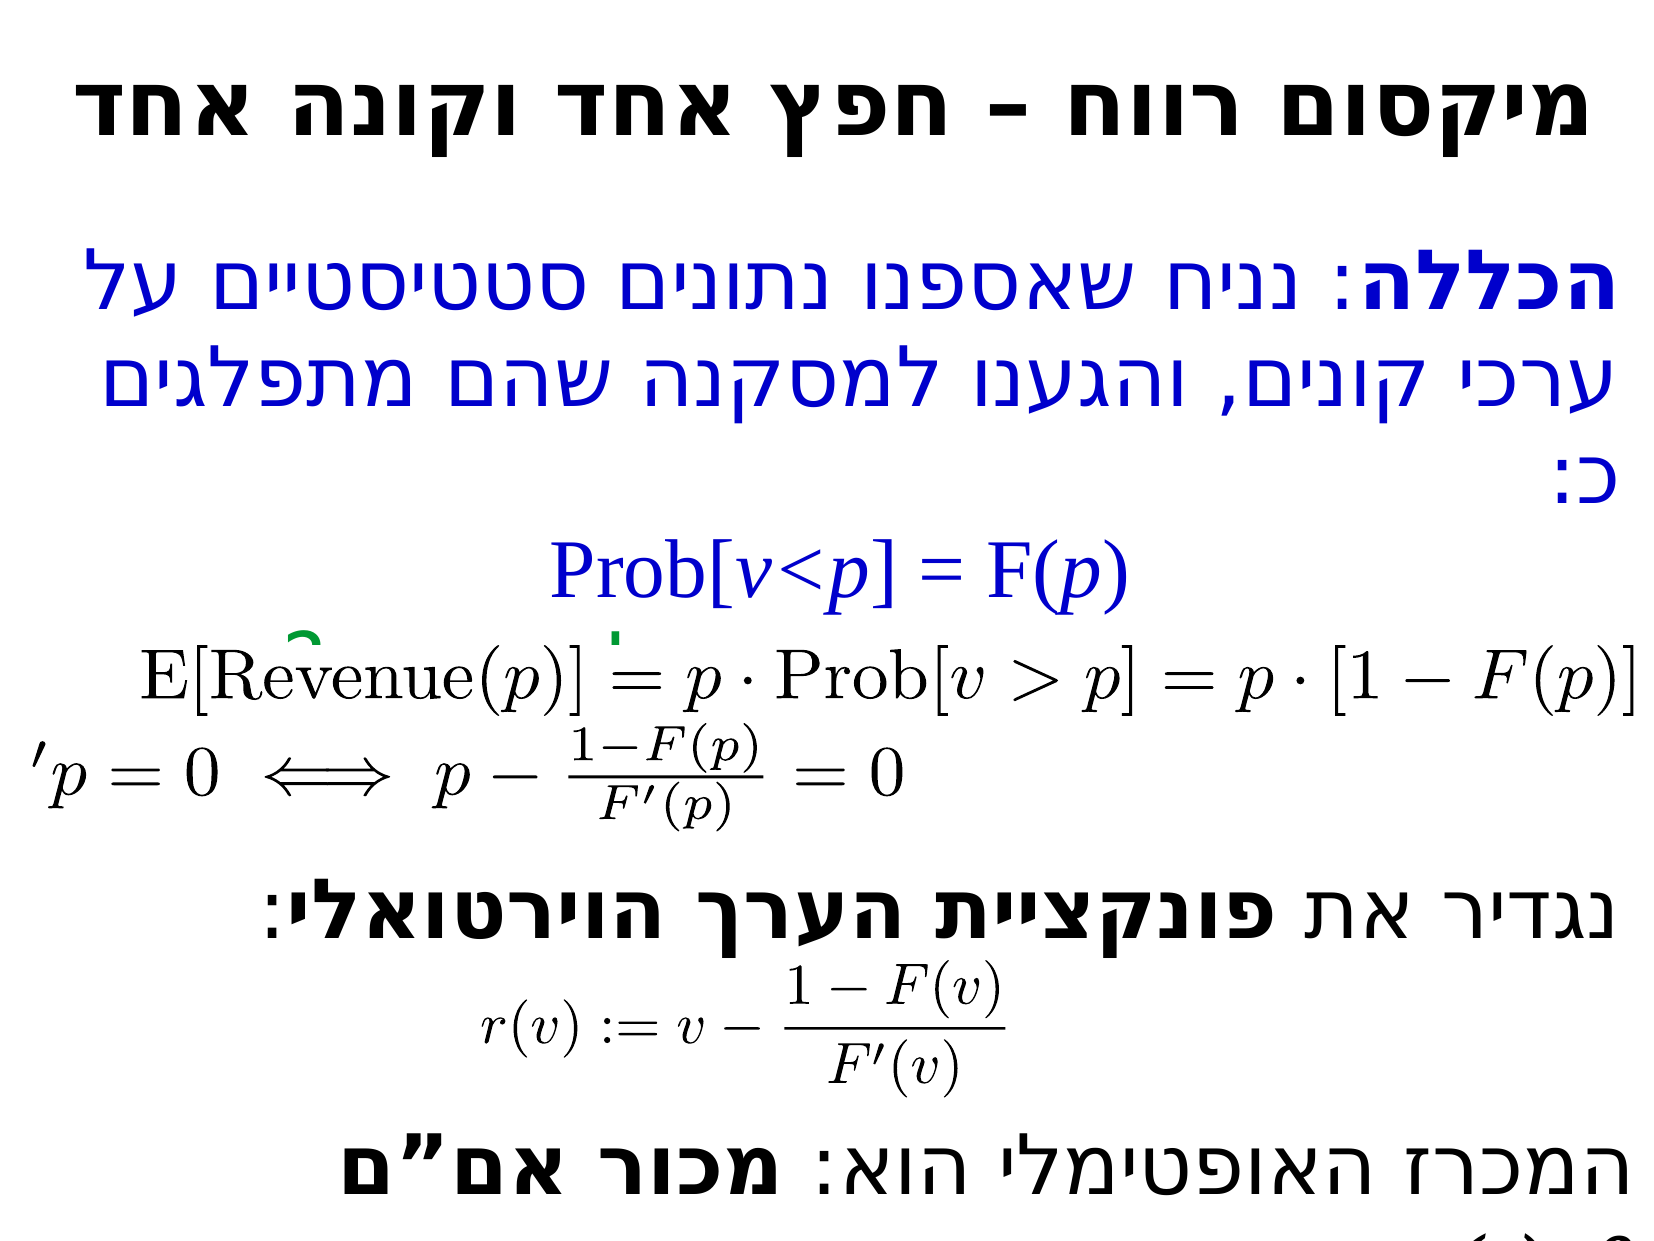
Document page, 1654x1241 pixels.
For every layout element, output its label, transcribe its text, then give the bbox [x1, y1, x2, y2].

text_box [30, 645, 1642, 832]
title מיקסום רווח – חפץ אחד וקונה אחד [15, 0, 1654, 215]
text_box [480, 960, 1006, 1098]
text_box המכרז האופטימלי הוא: מכור אם”ם r(v)>0. [0, 1110, 1651, 1223]
text_box נגדיר את פונקציית הערך הוירטואלי: [150, 853, 1636, 961]
text_box הכללה: נניח שאספנו נתונים סטטיסטיים על ערכי קונים, והגענו למסקנה שהם מתפלגים כ: Prob[v<p] = F(p) איזה מחיר ממקסם את תוחלת הרווח? [45, 225, 1636, 616]
